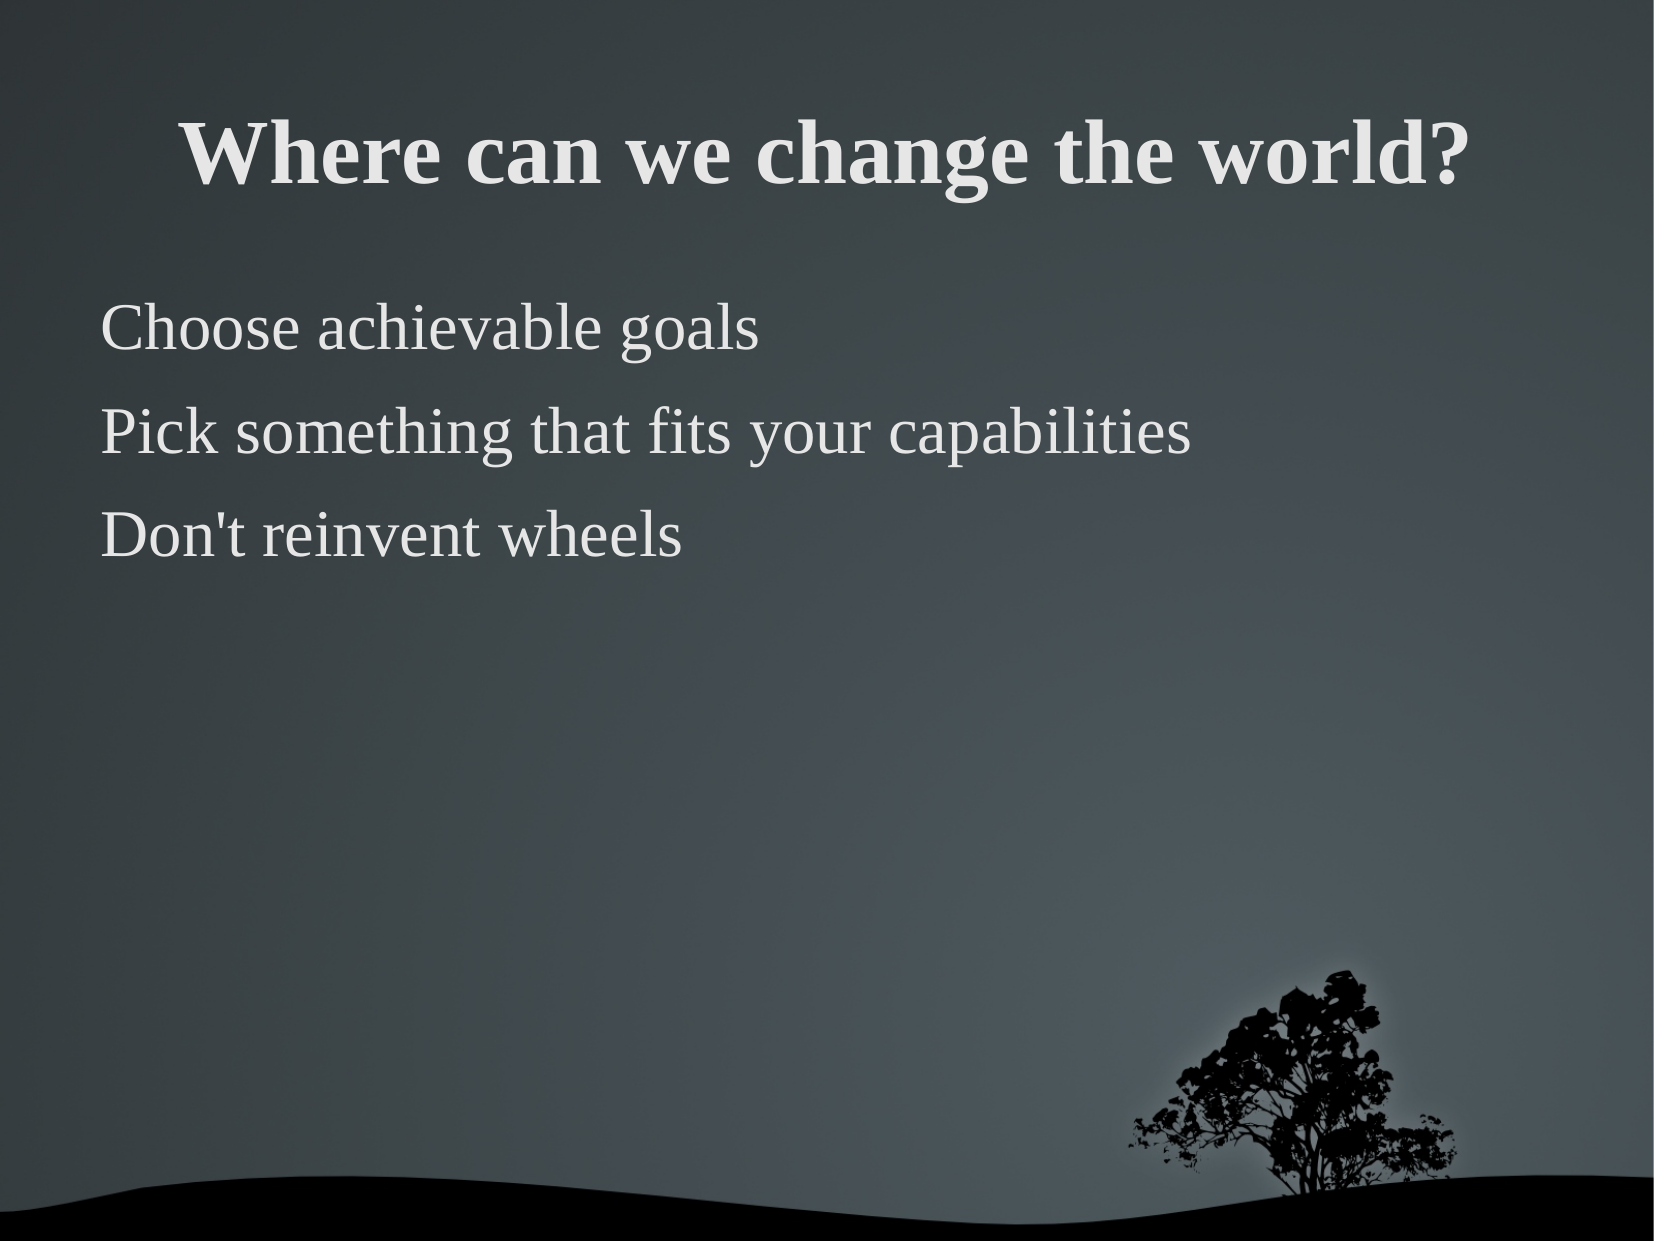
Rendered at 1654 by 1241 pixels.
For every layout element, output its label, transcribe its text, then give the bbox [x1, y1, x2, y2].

title Where can we change the world? [82, 56, 1571, 250]
picture [0, 0, 1654, 1241]
list Choose achievable goals Pick something that fits your capabilities Don't reinvent wheels [82, 290, 1571, 1094]
